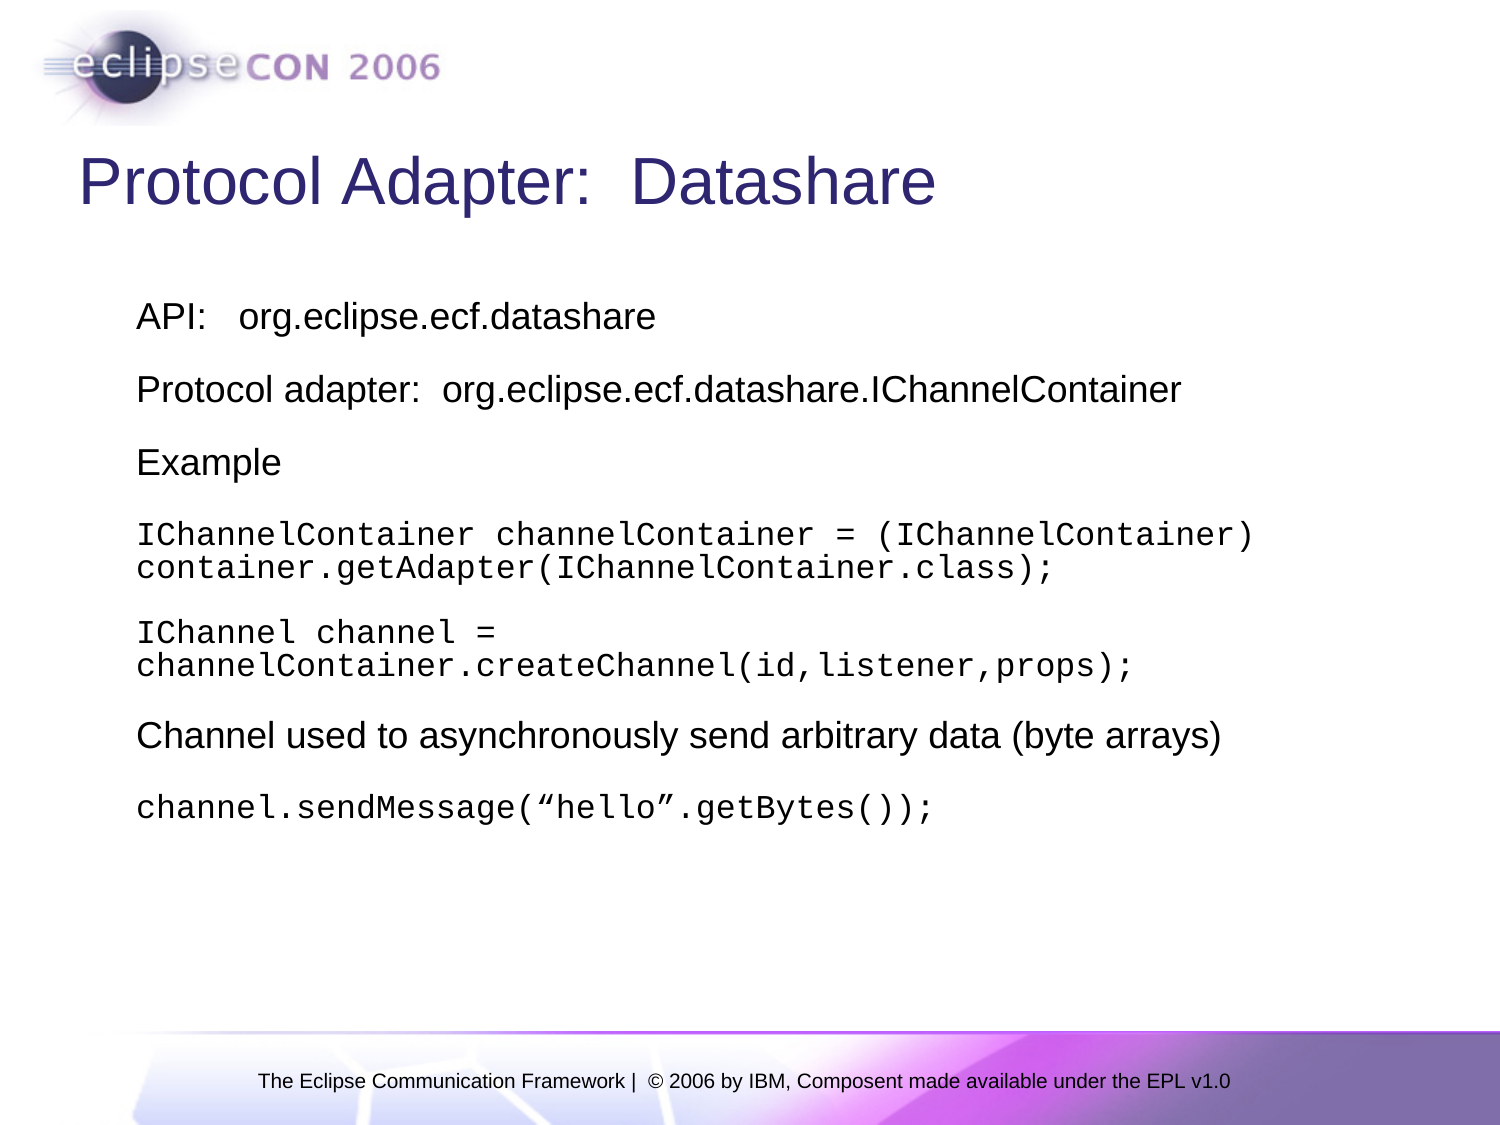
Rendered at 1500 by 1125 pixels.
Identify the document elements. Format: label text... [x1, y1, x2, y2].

title Protocol Adapter: Datashare [78, 148, 1432, 224]
picture [0, 1031, 1500, 1125]
picture [31, 10, 1040, 126]
text_box API: org.eclipse.ecf.datashare Protocol adapter: org.eclipse.ecf.datashare.IChannelContainer Example IChannelContainer channelContainer = (IChannelContainer) container.getAdapter(IChannelContainer.class); IChannel channel = channelContainer.createChannel(id,listener,props); Channel used to asynchronously send arbitrary data (byte arrays) channel.sendMessage(“hello”.getBytes()); [121, 292, 1398, 1012]
